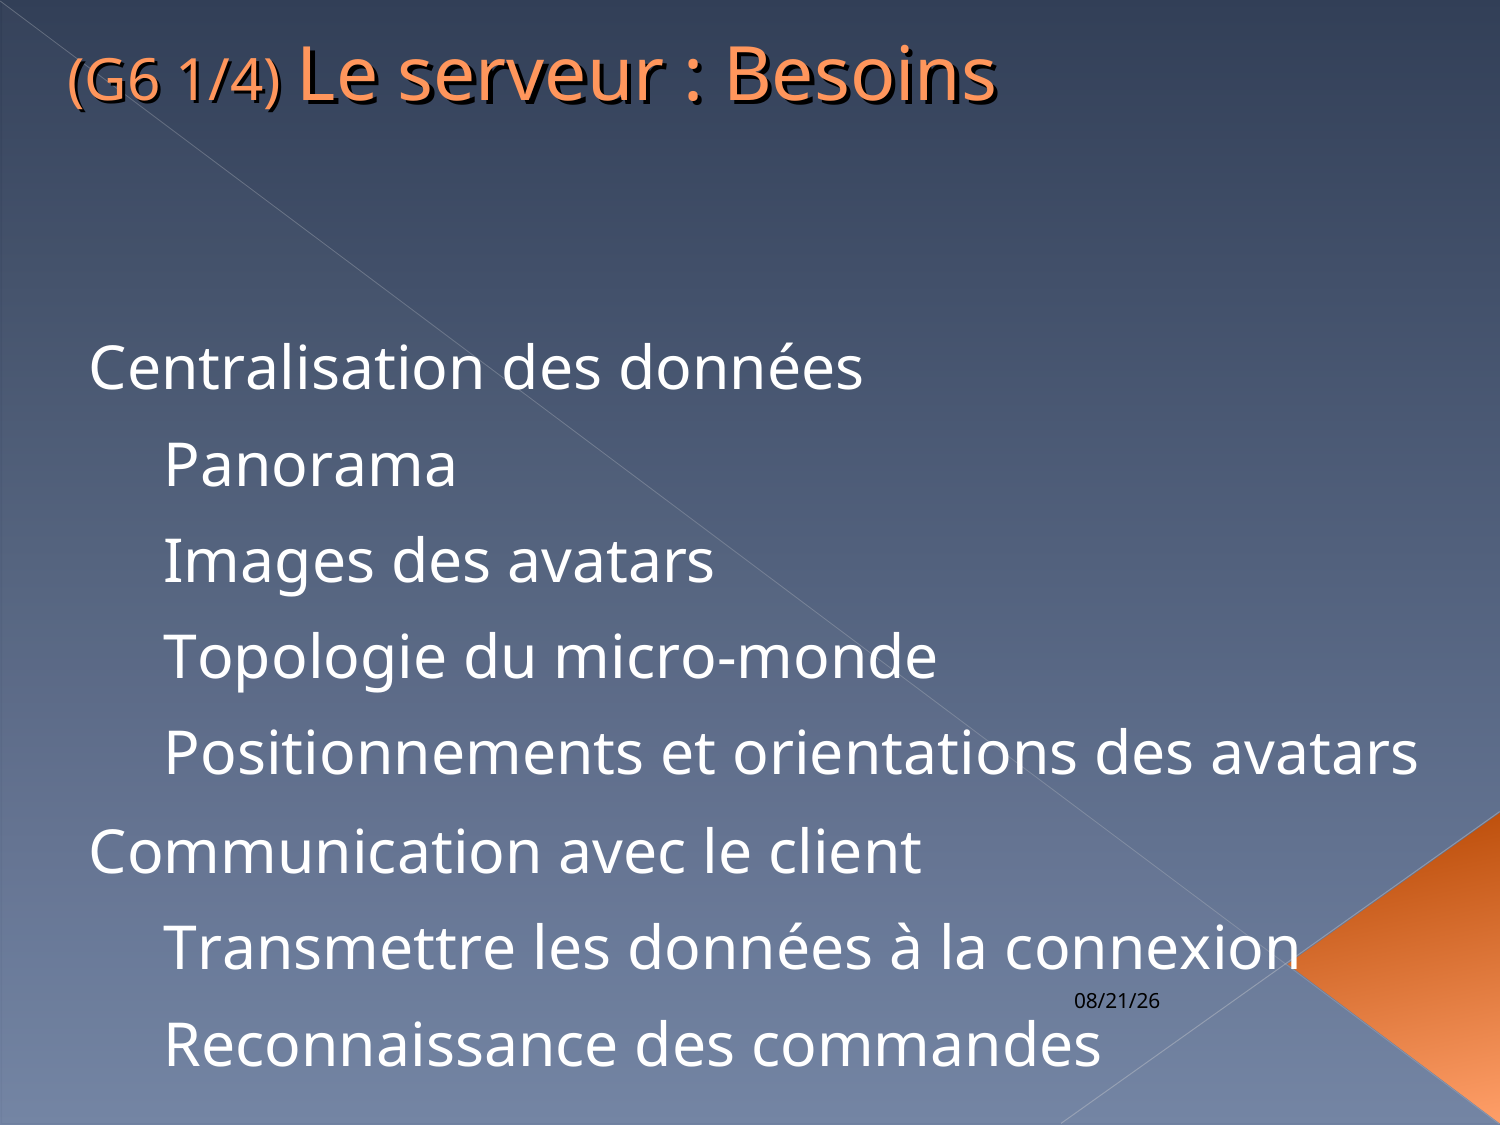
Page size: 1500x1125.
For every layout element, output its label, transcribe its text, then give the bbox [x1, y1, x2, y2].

title (G6 1/4) Le serveur : Besoins [67, 29, 1418, 171]
list Centralisation des données Panorama Images des avatars Topologie du micro-monde Positionnements et orientations des avatars Communication avec le client Transmettre les données à la connexion Reconnaissance des commandes [88, 324, 1439, 1080]
